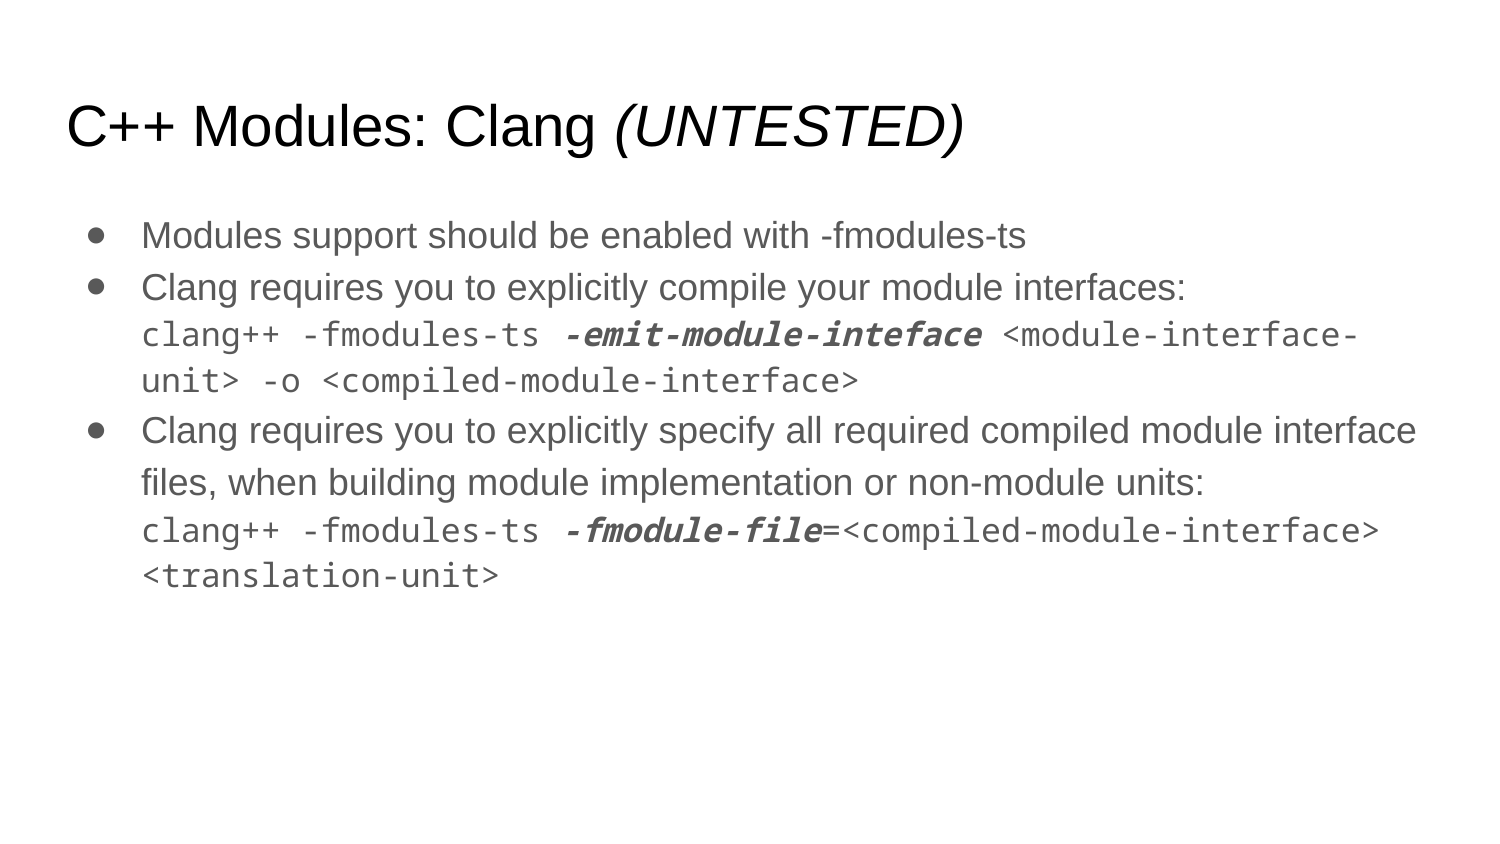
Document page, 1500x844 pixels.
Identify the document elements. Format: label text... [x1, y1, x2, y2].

list Modules support should be enabled with -fmodules-ts Clang requires you to explicitly compile your module interfaces: clang++ -fmodules-ts -emit-module-inteface <module-interface-unit> -o <compiled-module-interface> Clang requires you to explicitly specify all required compiled module interface files, when building module implementation or non-module units: clang++ -fmodules-ts -fmodule-file=<compiled-module-interface> <translation-unit> [51, 189, 1449, 750]
title C++ Modules: Clang (UNTESTED) [51, 72, 1449, 167]
